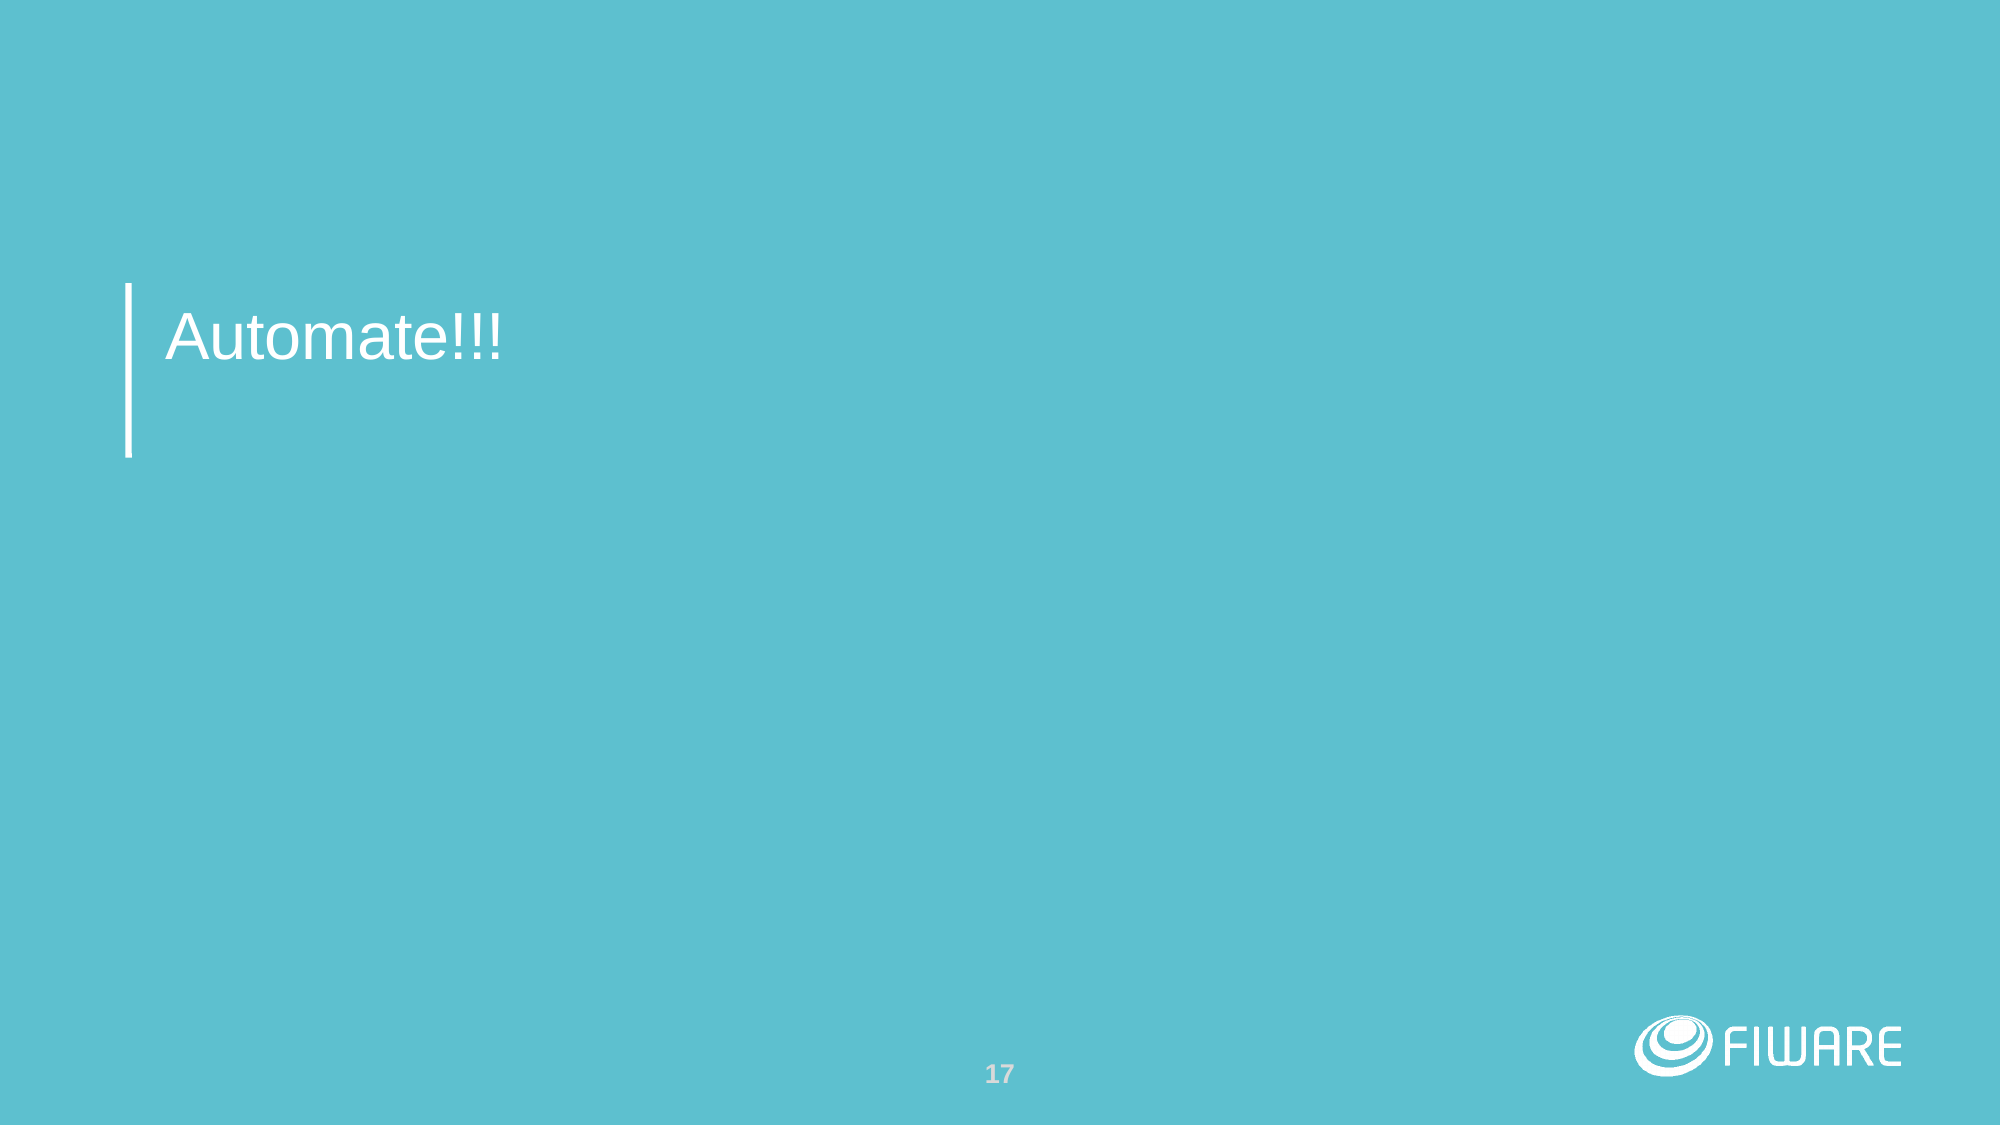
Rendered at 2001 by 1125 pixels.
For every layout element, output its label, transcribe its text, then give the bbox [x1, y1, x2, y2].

slide_number <number> [887, 1042, 1113, 1103]
picture [1620, 996, 1919, 1090]
title Automate!!! [150, 277, 1850, 453]
